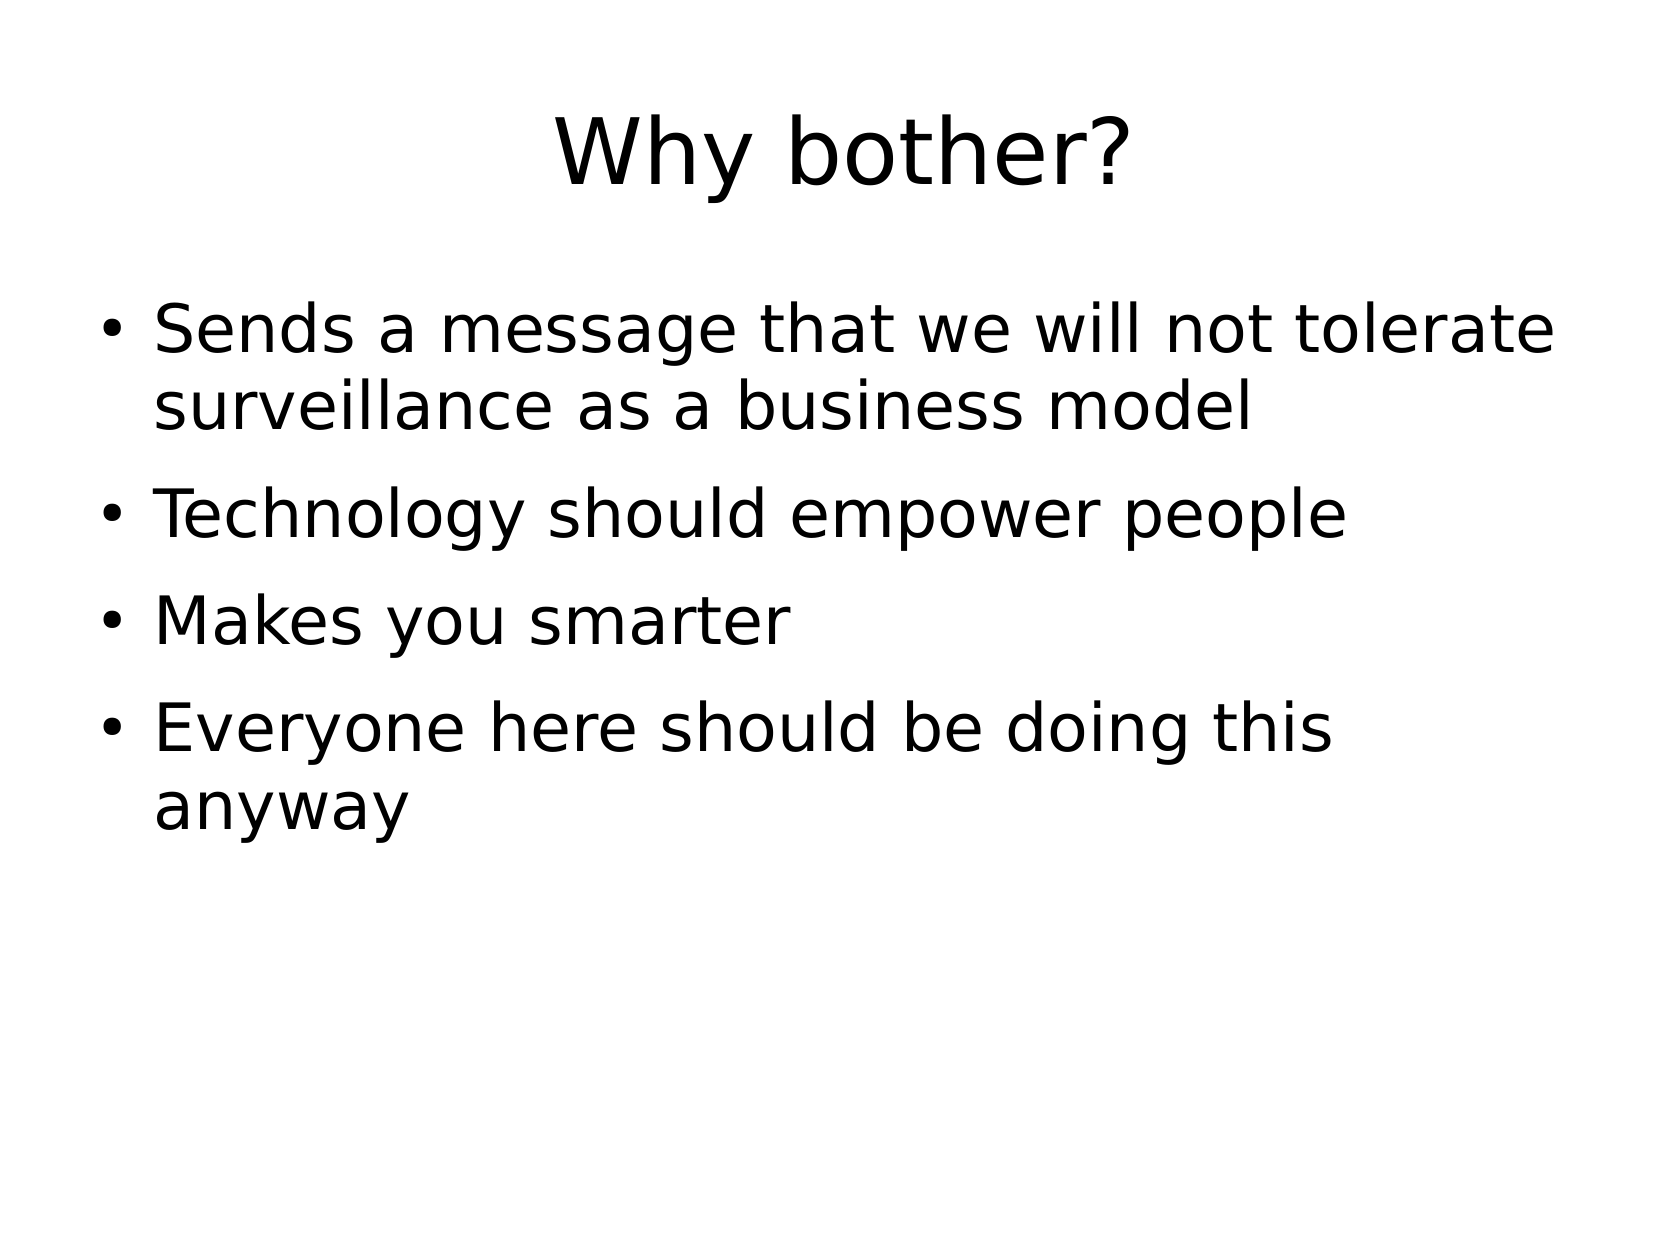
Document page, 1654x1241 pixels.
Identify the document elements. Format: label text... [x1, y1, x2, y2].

title Why bother? [82, 49, 1571, 257]
list Sends a message that we will not tolerate surveillance as a business model Technology should empower people Makes you smarter Everyone here should be doing this anyway [82, 290, 1571, 1010]
